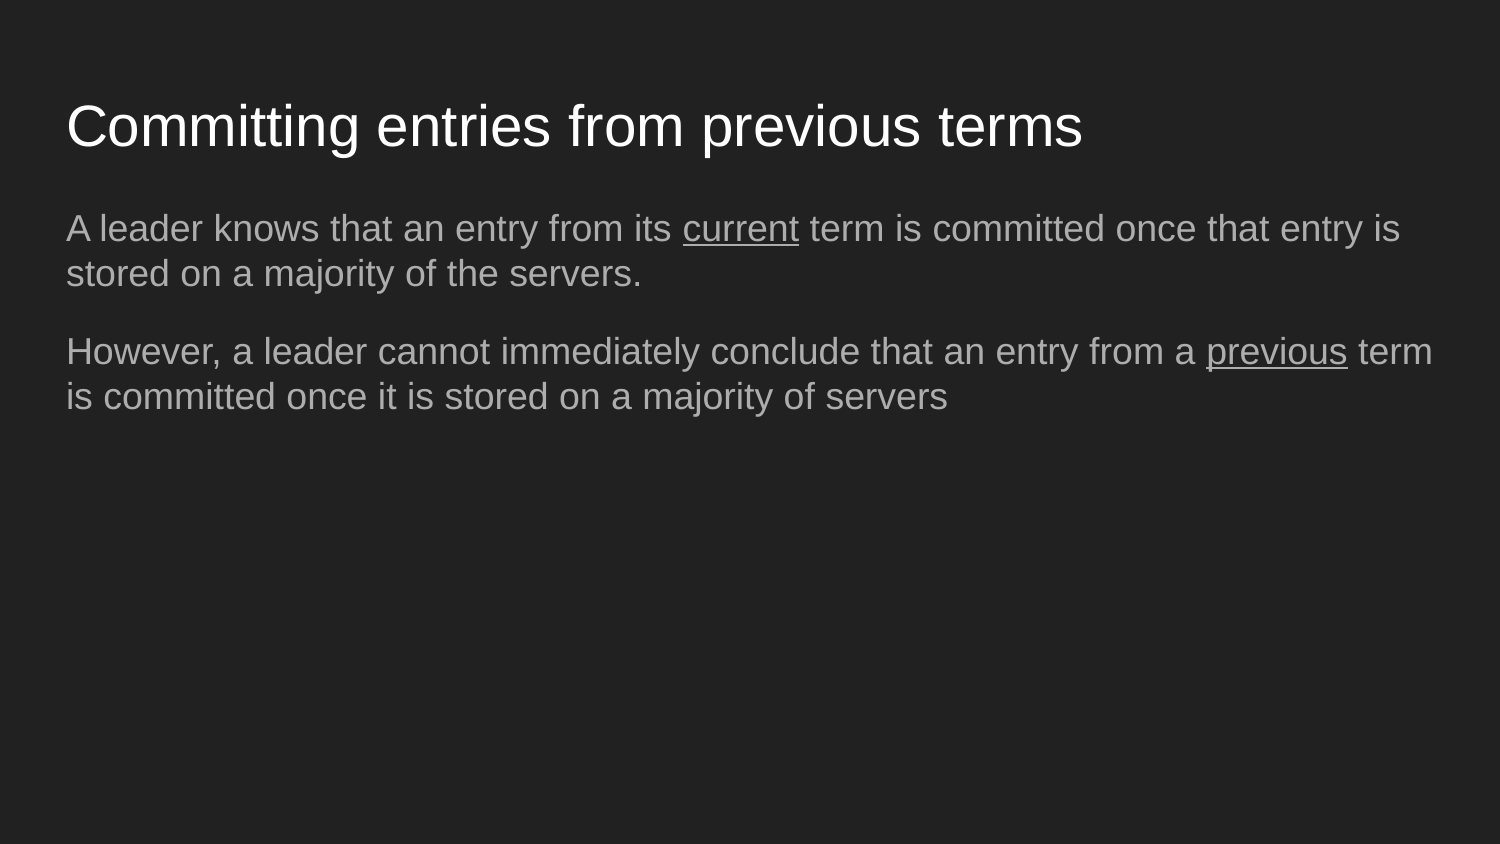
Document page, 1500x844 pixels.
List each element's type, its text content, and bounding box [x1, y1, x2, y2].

title Committing entries from previous terms [51, 72, 1449, 167]
list A leader knows that an entry from its current term is committed once that entry is stored on a majority of the servers. However, a leader cannot immediately conclude that an entry from a previous term is committed once it is stored on a majority of servers [51, 189, 1449, 750]
